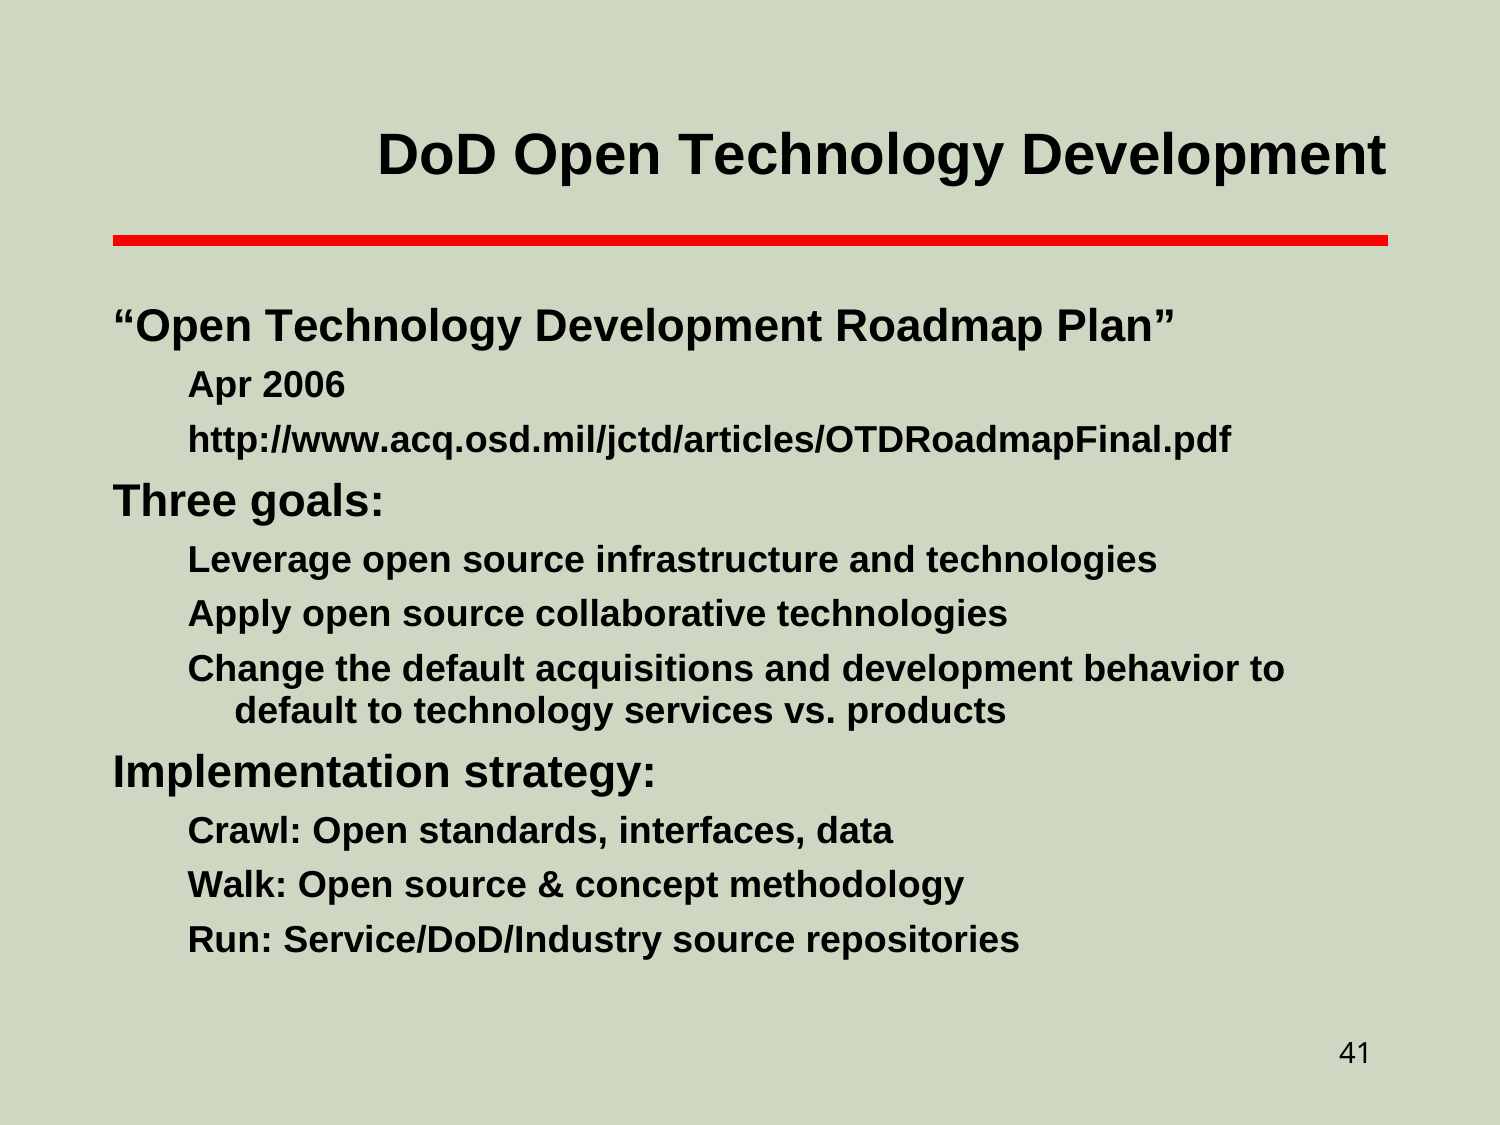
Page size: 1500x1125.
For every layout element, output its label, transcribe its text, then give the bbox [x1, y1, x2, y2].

list “Open Technology Development Roadmap Plan” Apr 2006 http://www.acq.osd.mil/jctd/articles/OTDRoadmapFinal.pdf Three goals: Leverage open source infrastructure and technologies Apply open source collaborative technologies Change the default acquisitions and development behavior to default to technology services vs. products Implementation strategy: Crawl: Open standards, interfaces, data Walk: Open source & concept methodology Run: Service/DoD/Industry source repositories [112, 299, 1388, 1084]
title DoD Open Technology Development [337, 93, 1388, 217]
